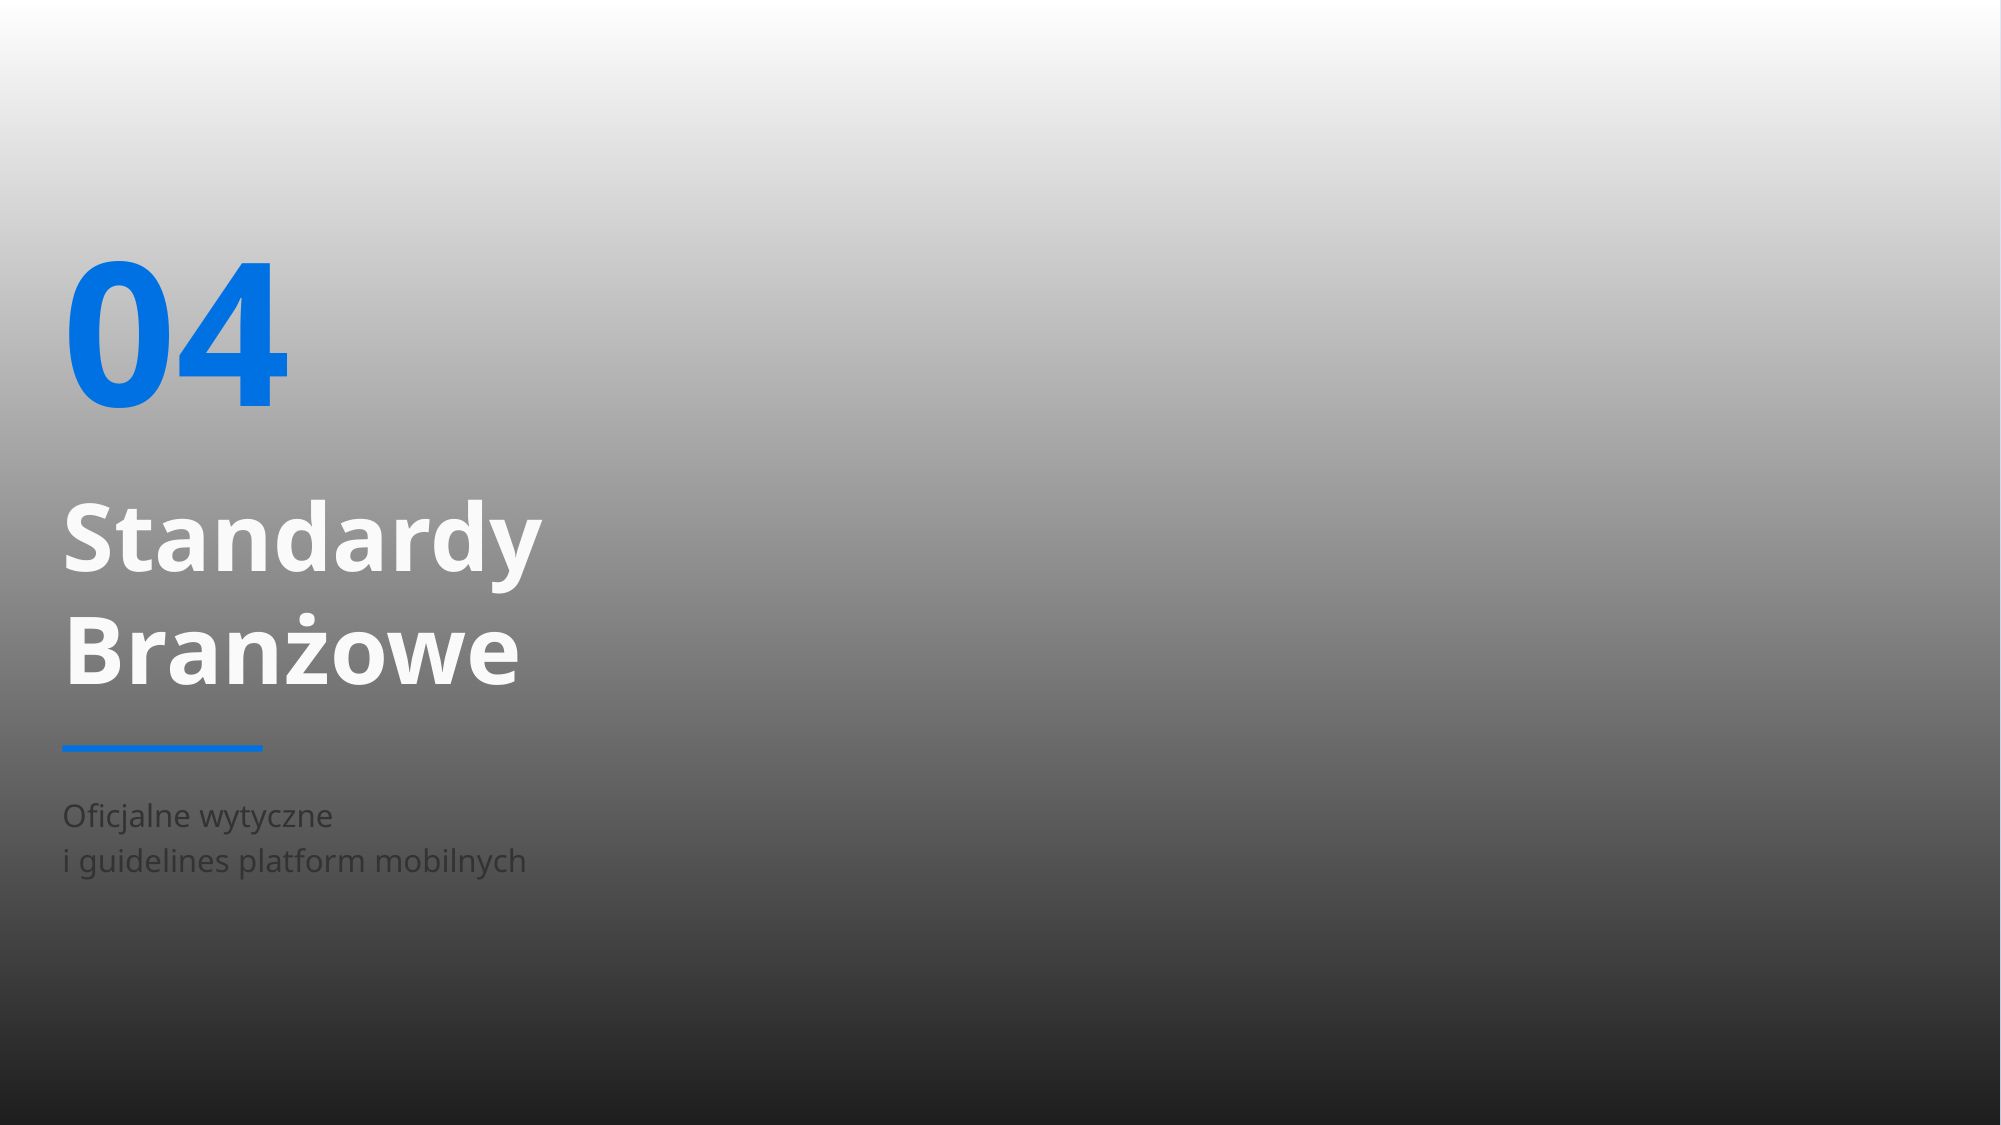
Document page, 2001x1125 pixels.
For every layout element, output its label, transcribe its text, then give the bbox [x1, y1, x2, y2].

text_box Standardy Branżowe [62, 473, 1984, 708]
text_box Oficjalne wytyczne i guidelines platform mobilnych [62, 789, 978, 877]
text_box 04 [62, 248, 2000, 448]
text_box [0, 0, 2000, 1125]
